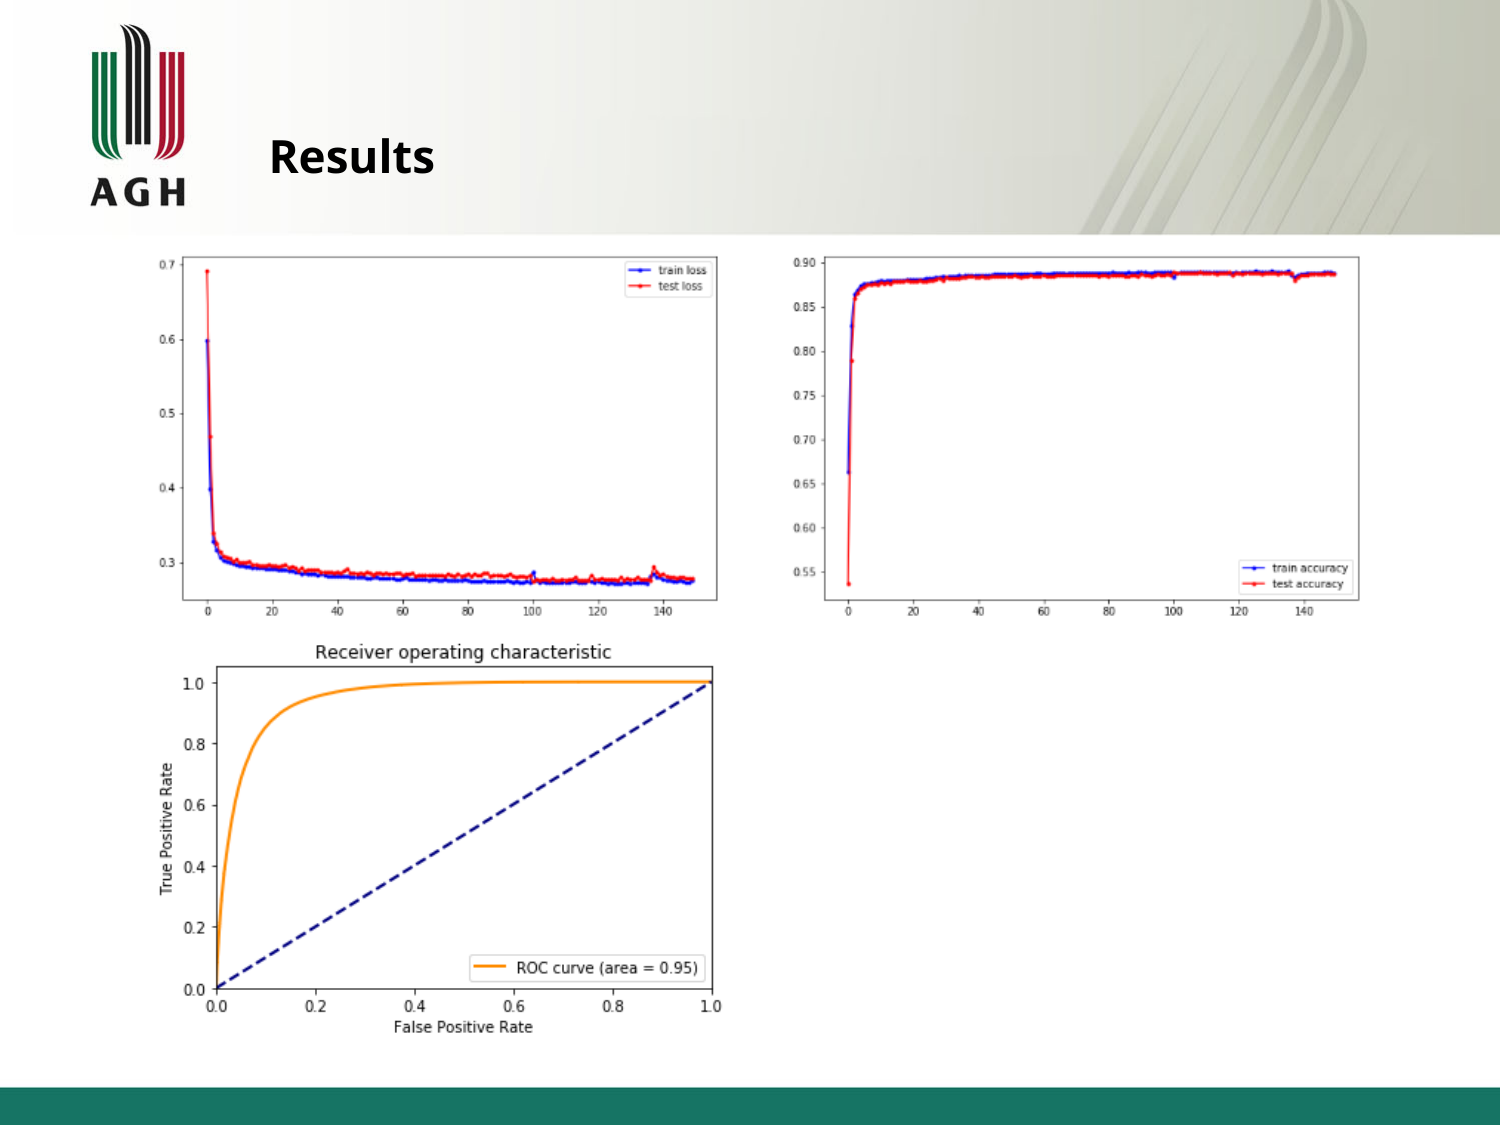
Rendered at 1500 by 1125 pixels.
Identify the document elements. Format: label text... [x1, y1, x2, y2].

picture [0, 0, 1500, 1125]
text_box Results [253, 119, 1425, 191]
